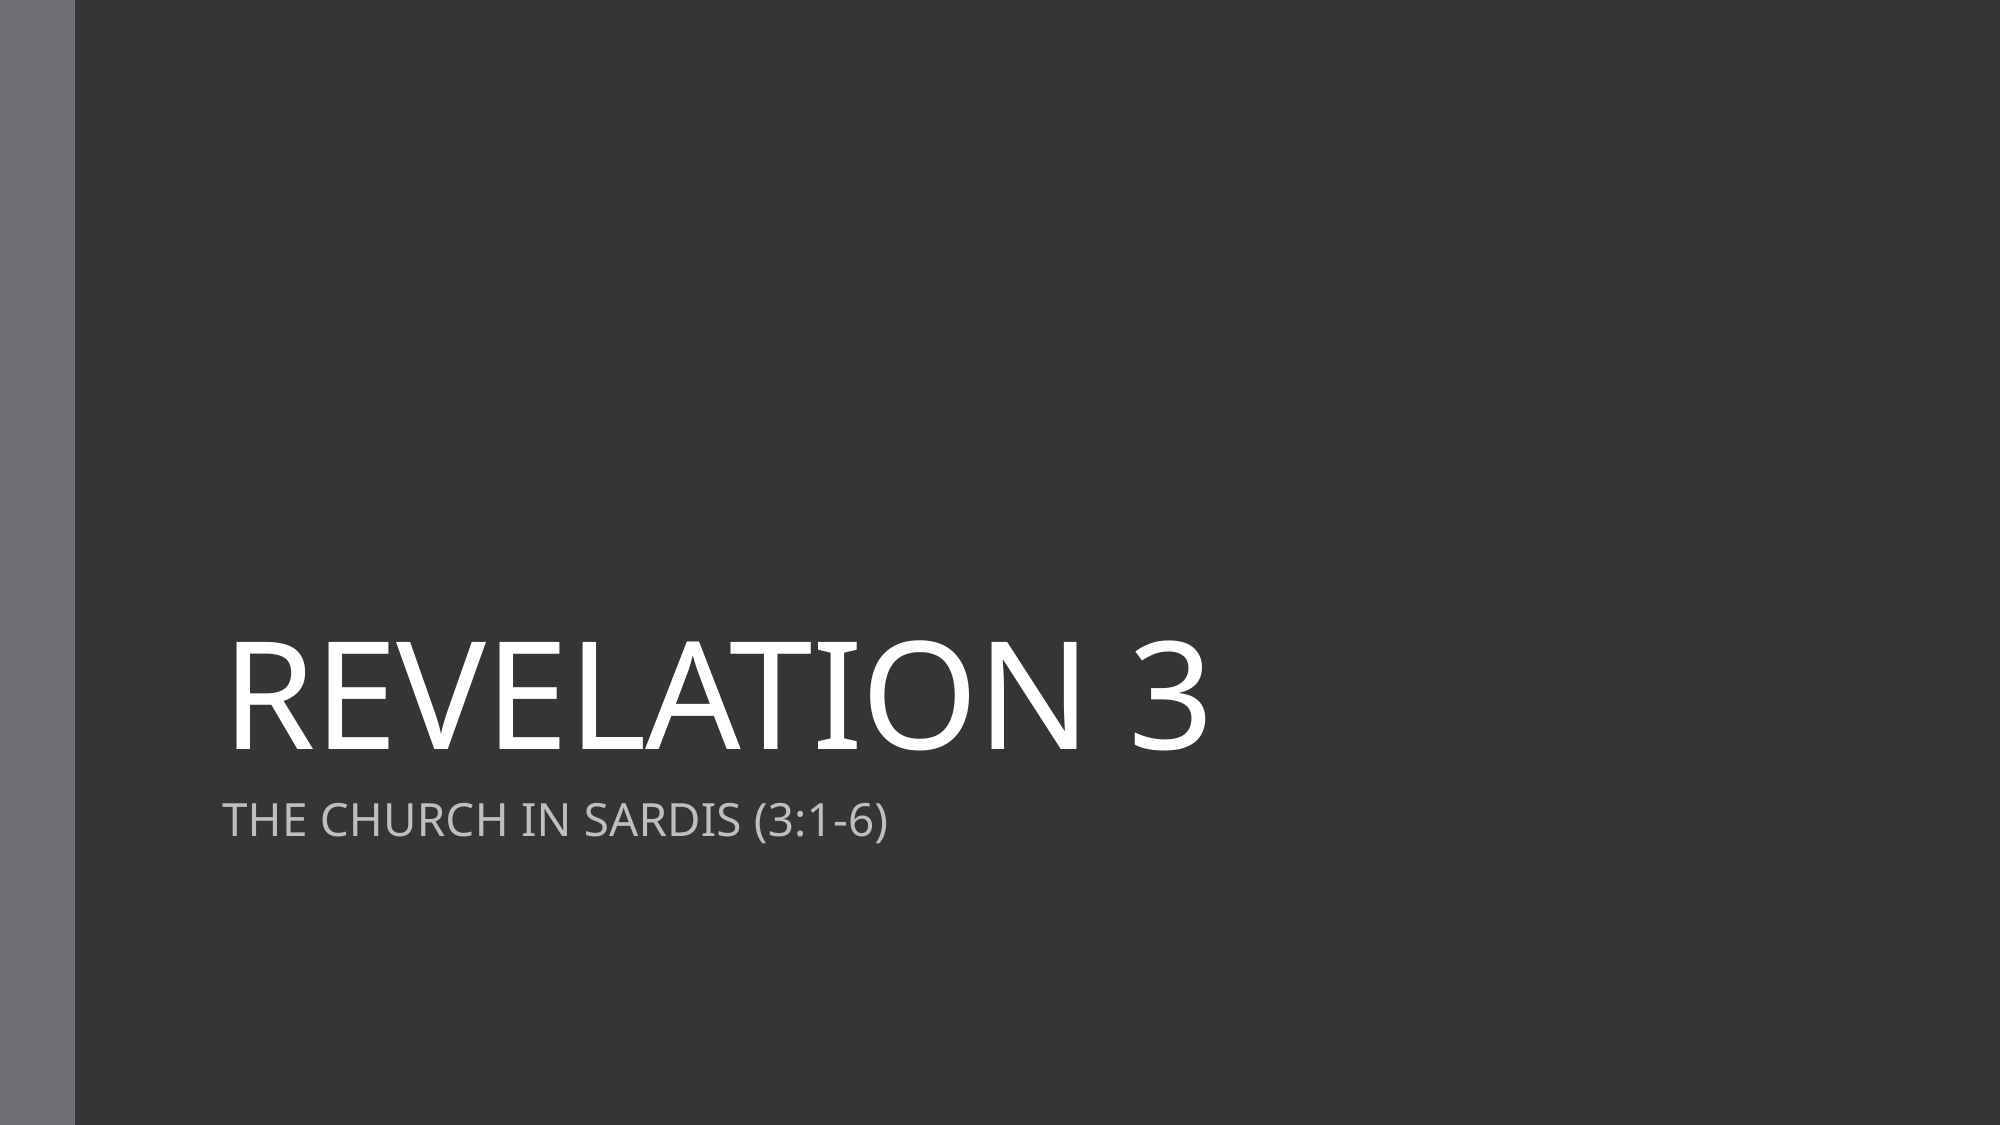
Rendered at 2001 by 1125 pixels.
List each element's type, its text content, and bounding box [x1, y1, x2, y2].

subtitle THE CHURCH IN SARDIS (3:1-6) [206, 787, 1752, 1066]
title REVELATION 3 [206, 124, 1752, 787]
